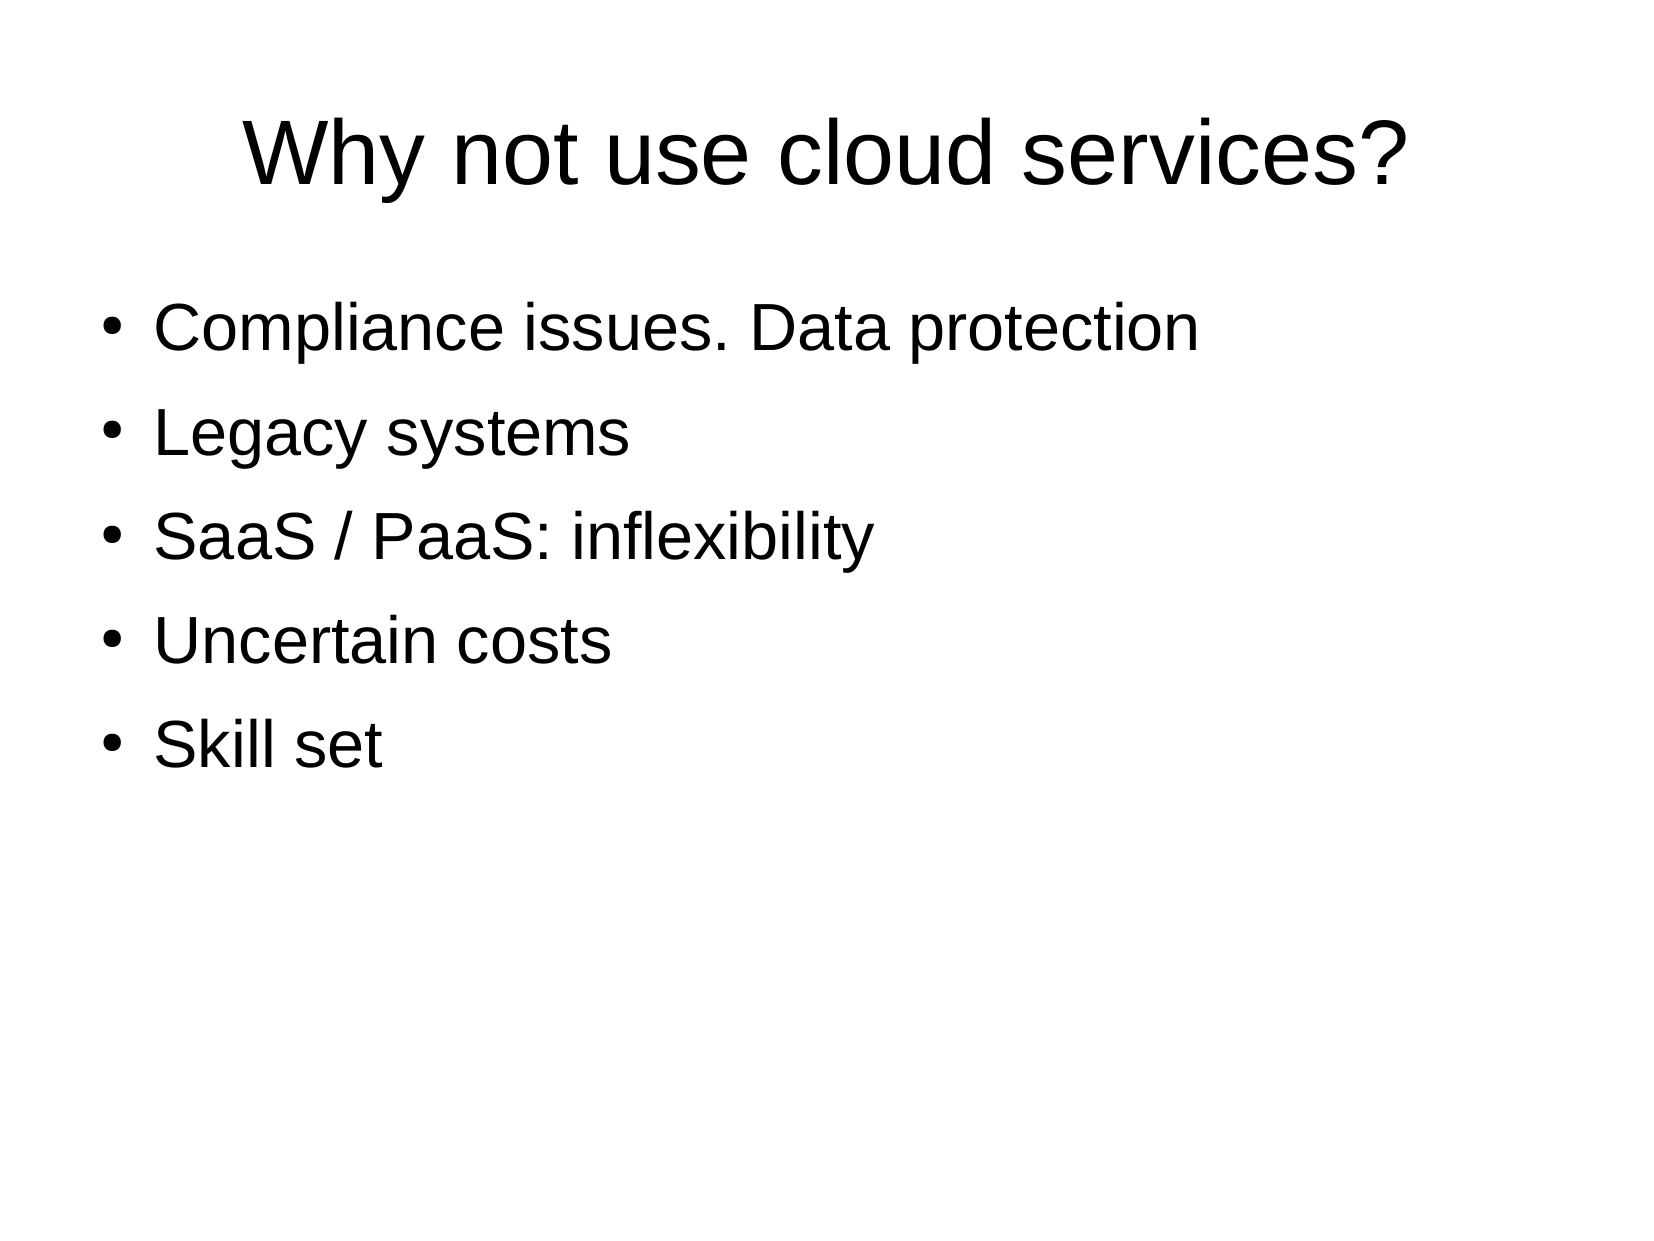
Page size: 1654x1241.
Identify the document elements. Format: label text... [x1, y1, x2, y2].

title Why not use cloud services? [82, 49, 1571, 257]
list Compliance issues. Data protection Legacy systems SaaS / PaaS: inflexibility Uncertain costs Skill set [82, 290, 1571, 1010]
